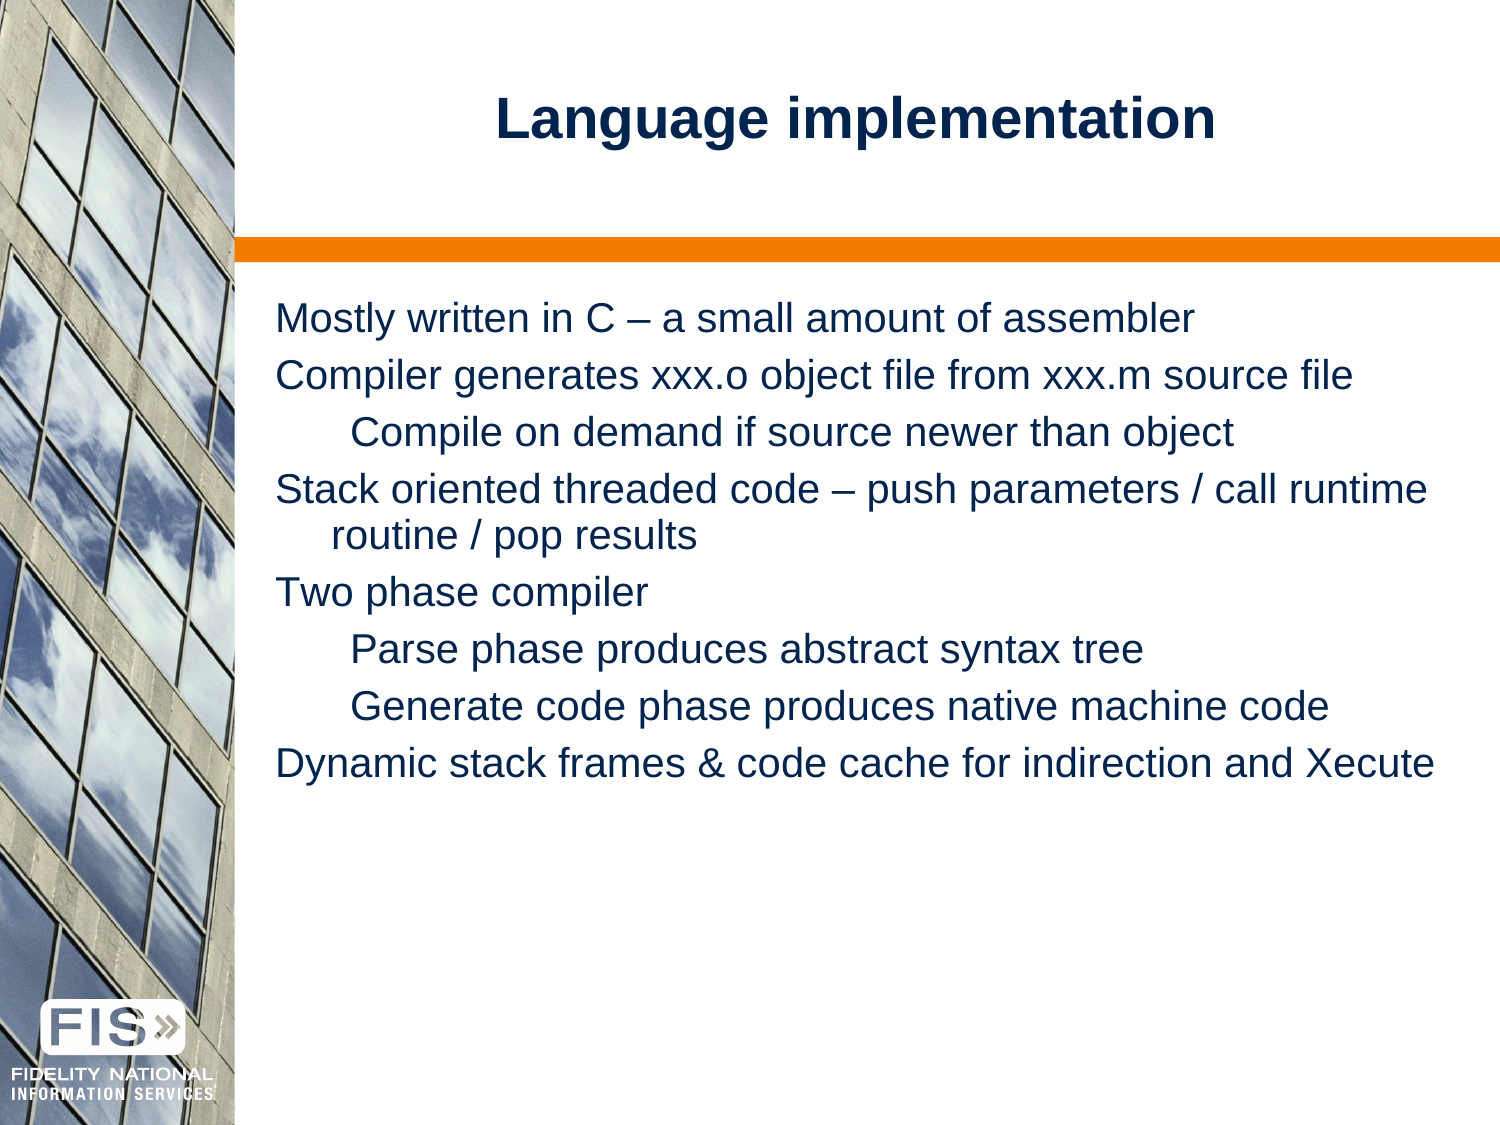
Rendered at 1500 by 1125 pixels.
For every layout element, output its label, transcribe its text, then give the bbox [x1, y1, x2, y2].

list Mostly written in C – a small amount of assembler Compiler generates xxx.o object file from xxx.m source file Compile on demand if source newer than object Stack oriented threaded code – push parameters / call runtime routine / pop results Two phase compiler Parse phase produces abstract syntax tree Generate code phase produces native machine code Dynamic stack frames & code cache for indirection and Xecute [274, 295, 1438, 1023]
picture [0, 0, 235, 1125]
title Language implementation [274, 24, 1438, 213]
